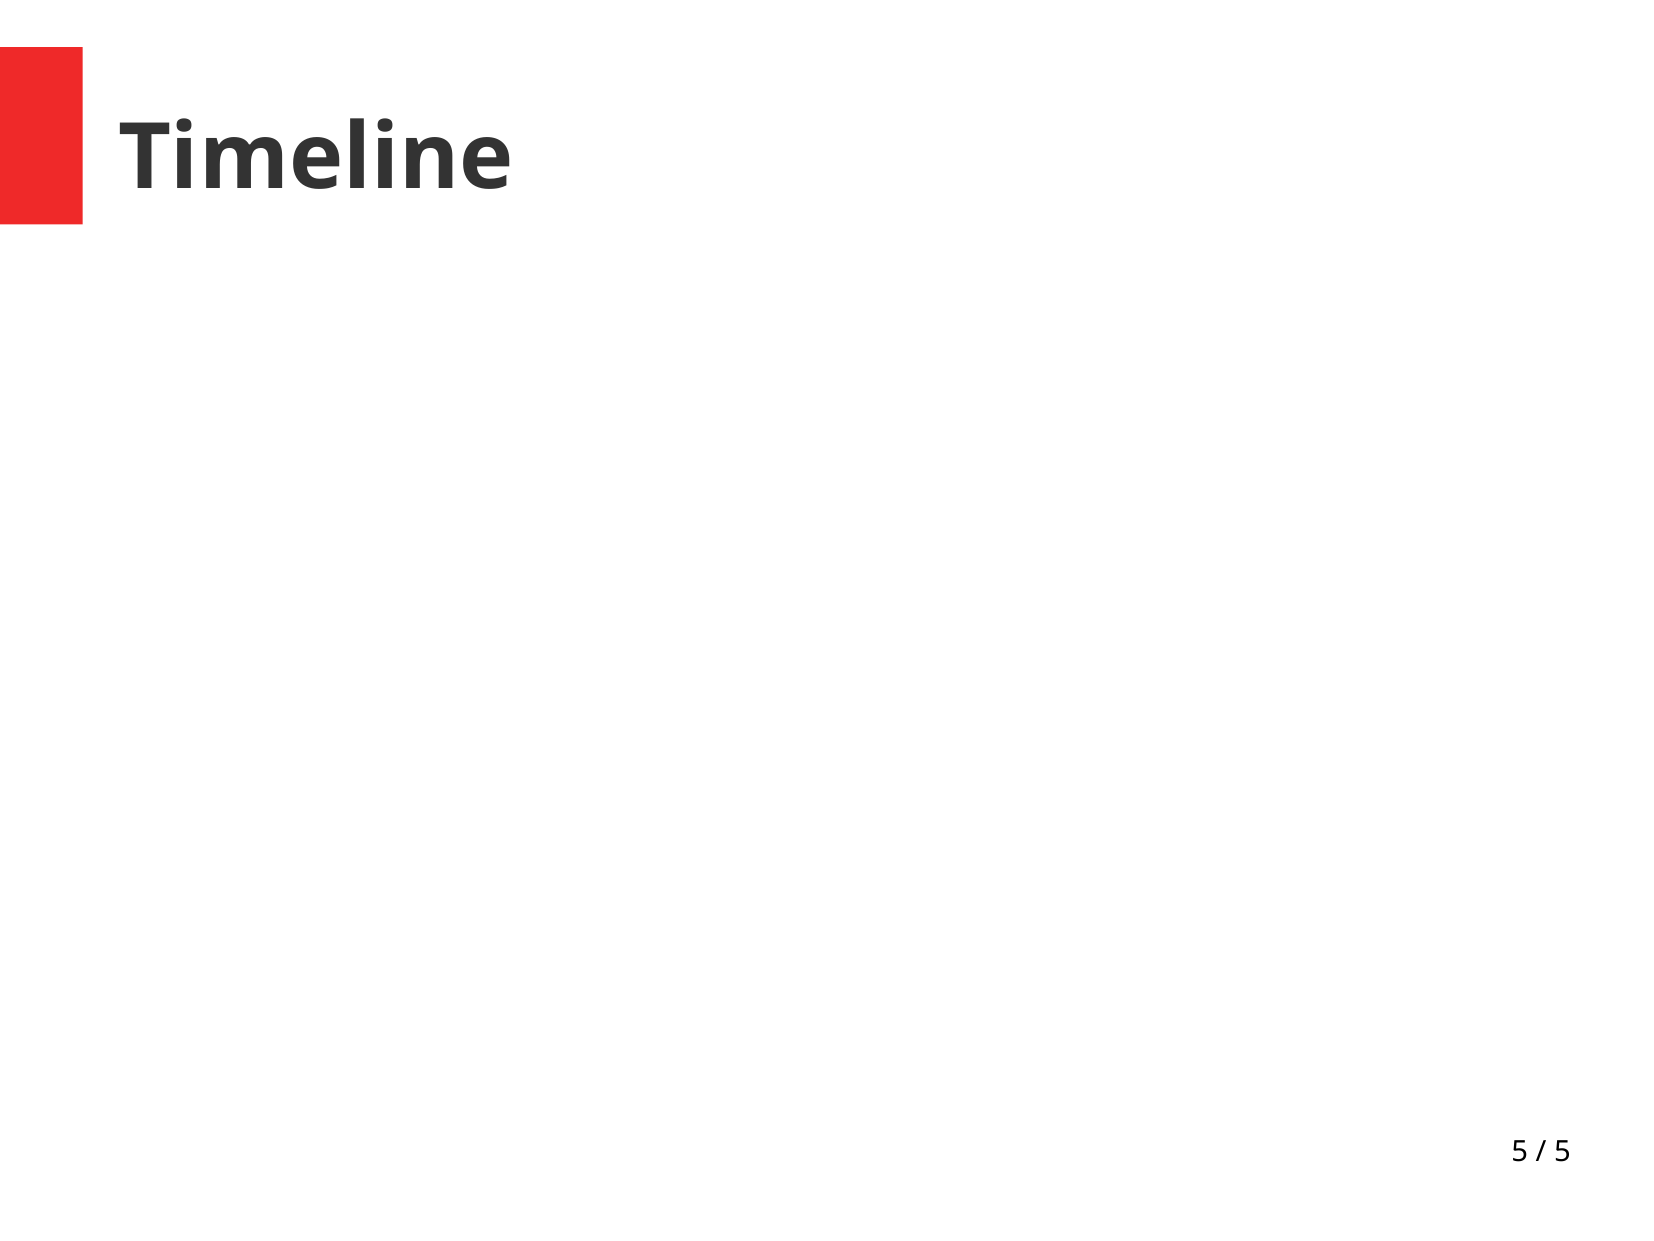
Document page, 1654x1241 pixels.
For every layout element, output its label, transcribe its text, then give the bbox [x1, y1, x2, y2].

title Timeline [118, 49, 1571, 257]
